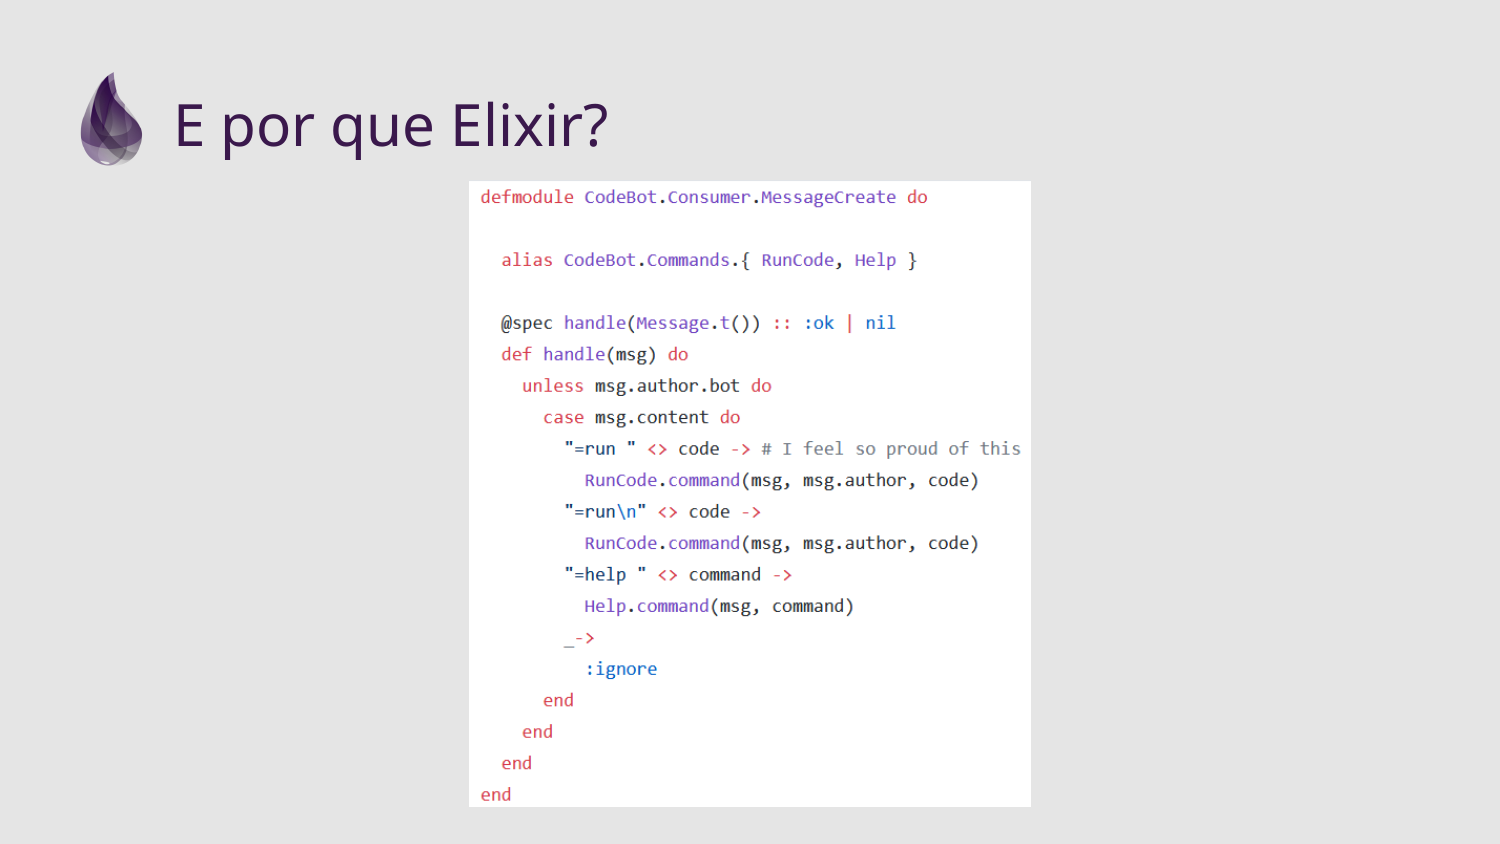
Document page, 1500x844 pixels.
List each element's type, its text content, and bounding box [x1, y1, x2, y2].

picture [64, 72, 158, 167]
title E por que Elixir? [158, 72, 1449, 167]
picture [469, 180, 1031, 807]
